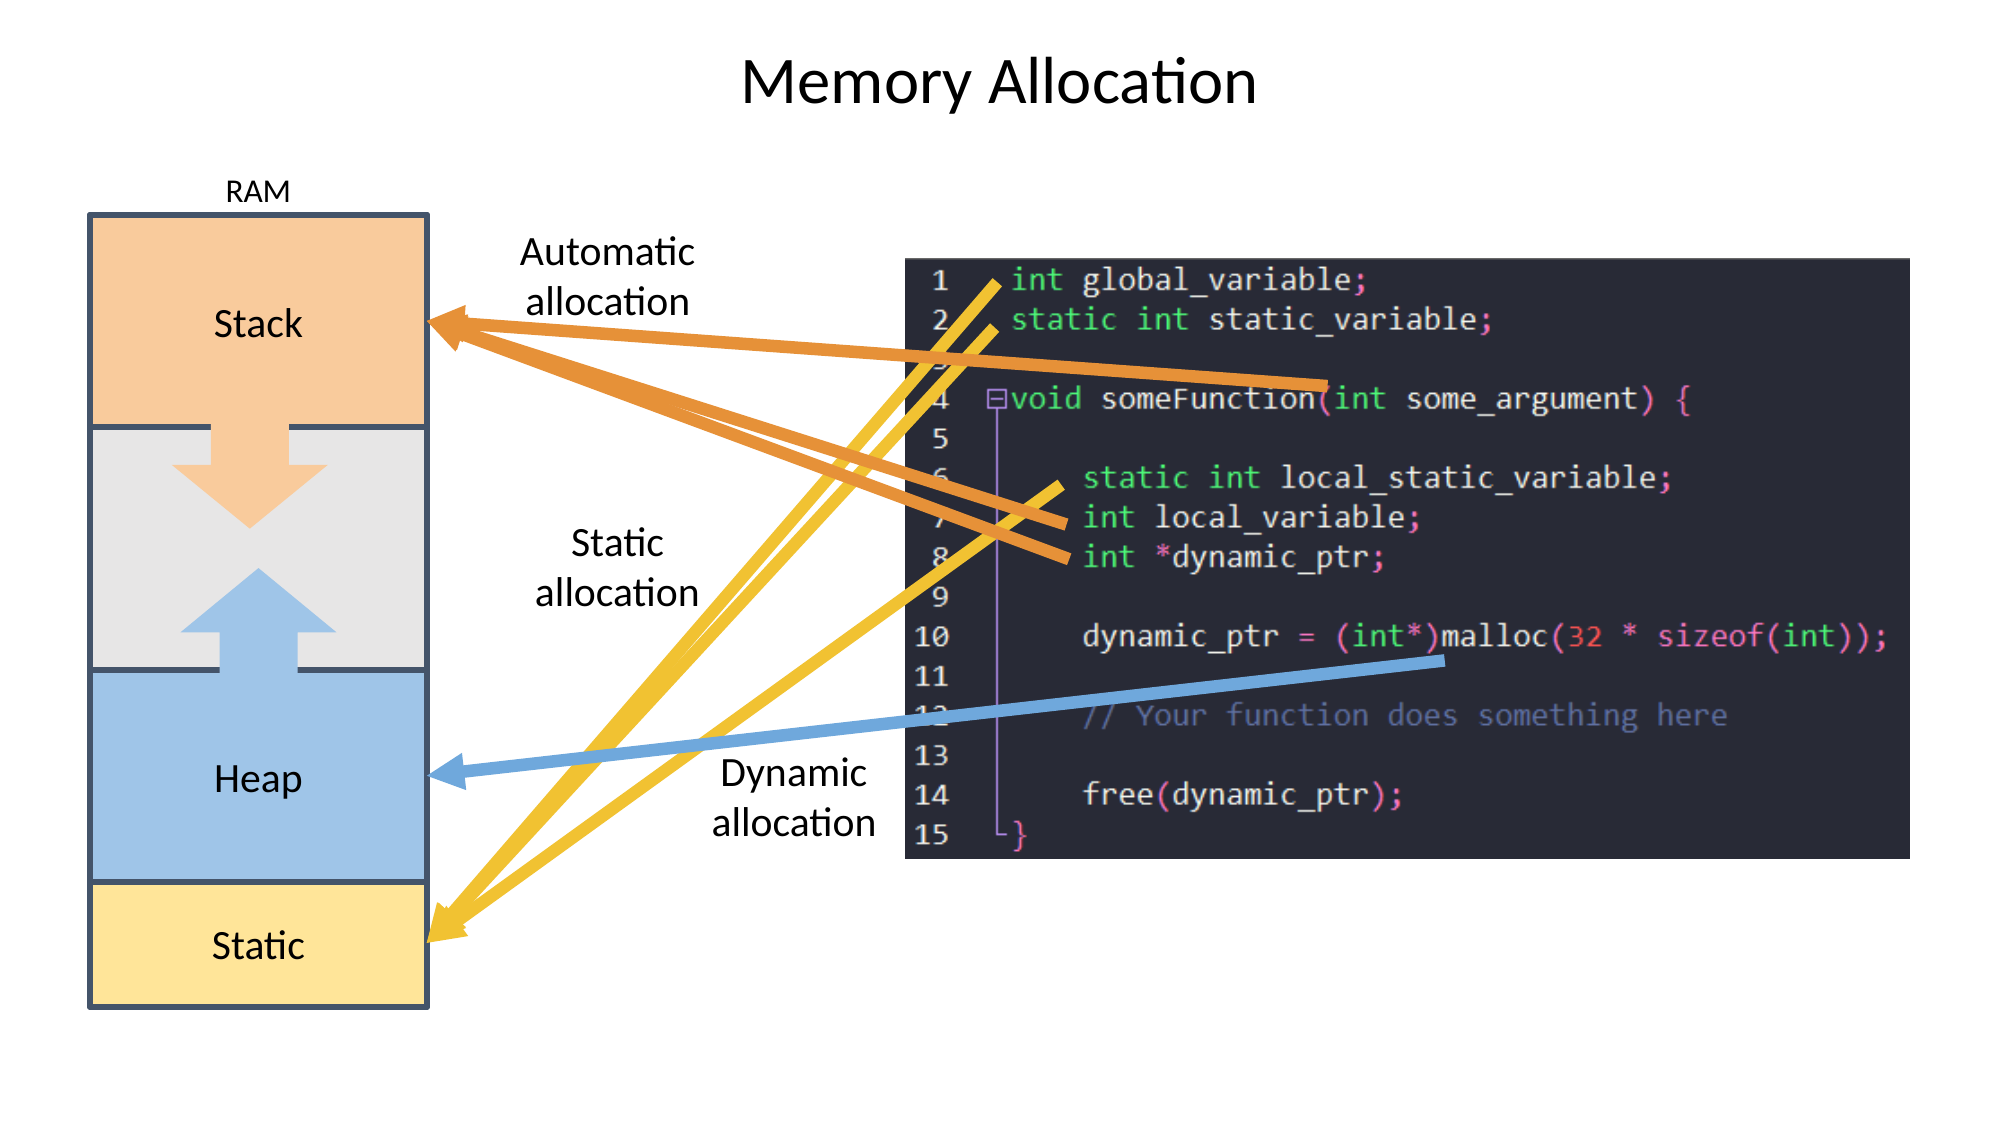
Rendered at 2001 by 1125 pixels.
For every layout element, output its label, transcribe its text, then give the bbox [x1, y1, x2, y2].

picture [905, 506, 980, 589]
text_box Static [90, 882, 427, 1007]
text_box Automatic allocation [483, 332, 562, 338]
text_box Memory Allocation [0, 0, 2000, 155]
text_box Dynamic allocation [683, 738, 906, 852]
picture [905, 365, 949, 414]
text_box [90, 401, 427, 697]
picture [905, 258, 1910, 859]
text_box Automatic allocation [483, 209, 733, 336]
text_box Stack [90, 215, 427, 427]
picture [905, 481, 1009, 524]
picture [905, 362, 918, 378]
text_box Static allocation [492, 501, 743, 629]
text_box RAM [90, 163, 427, 215]
text_box Heap [90, 669, 427, 882]
